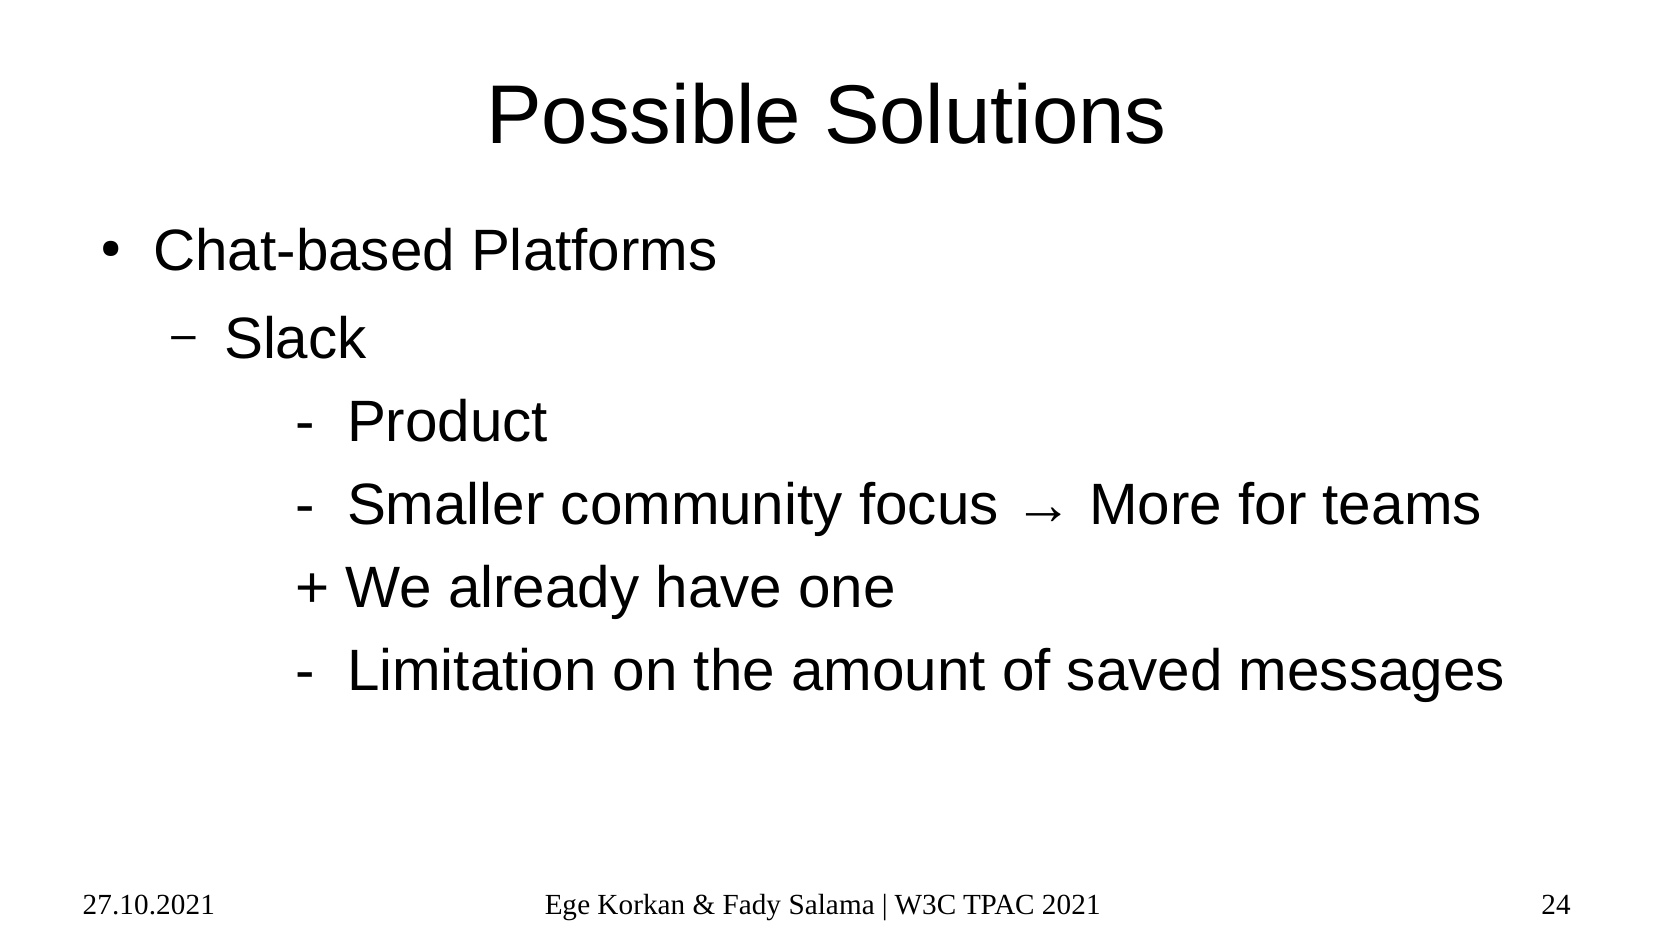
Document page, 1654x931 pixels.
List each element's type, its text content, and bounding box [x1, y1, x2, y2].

list Chat-based Platforms Slack - Product - Smaller community focus → More for teams + We already have one - Limitation on the amount of saved messages [82, 217, 1571, 758]
title Possible Solutions [82, 37, 1571, 193]
